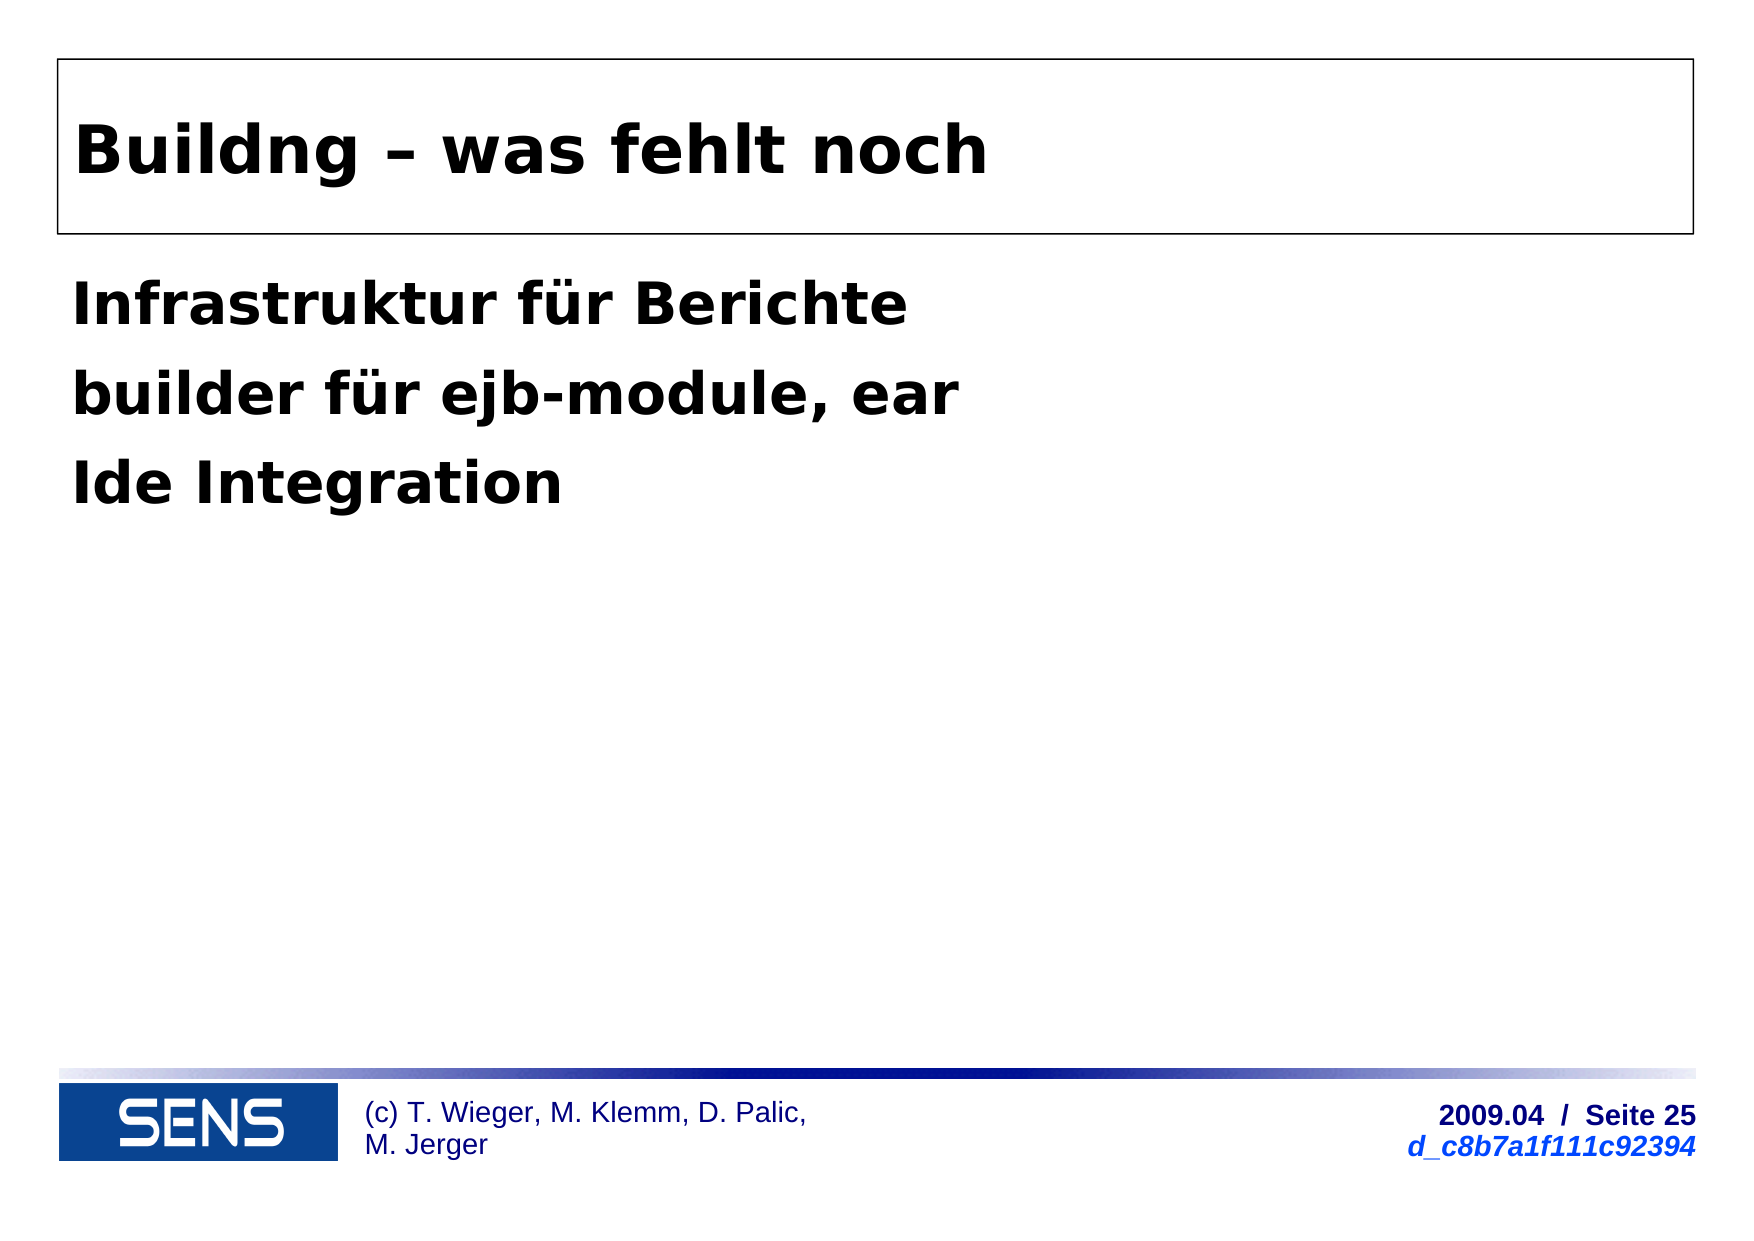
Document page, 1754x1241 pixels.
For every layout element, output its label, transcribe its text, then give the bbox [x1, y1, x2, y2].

title Buildng – was fehlt noch [73, 61, 1693, 241]
list Infrastruktur für Berichte builder für ejb-module, ear Ide Integration [71, 272, 1693, 1038]
picture [59, 1068, 1696, 1079]
picture [59, 1083, 338, 1161]
